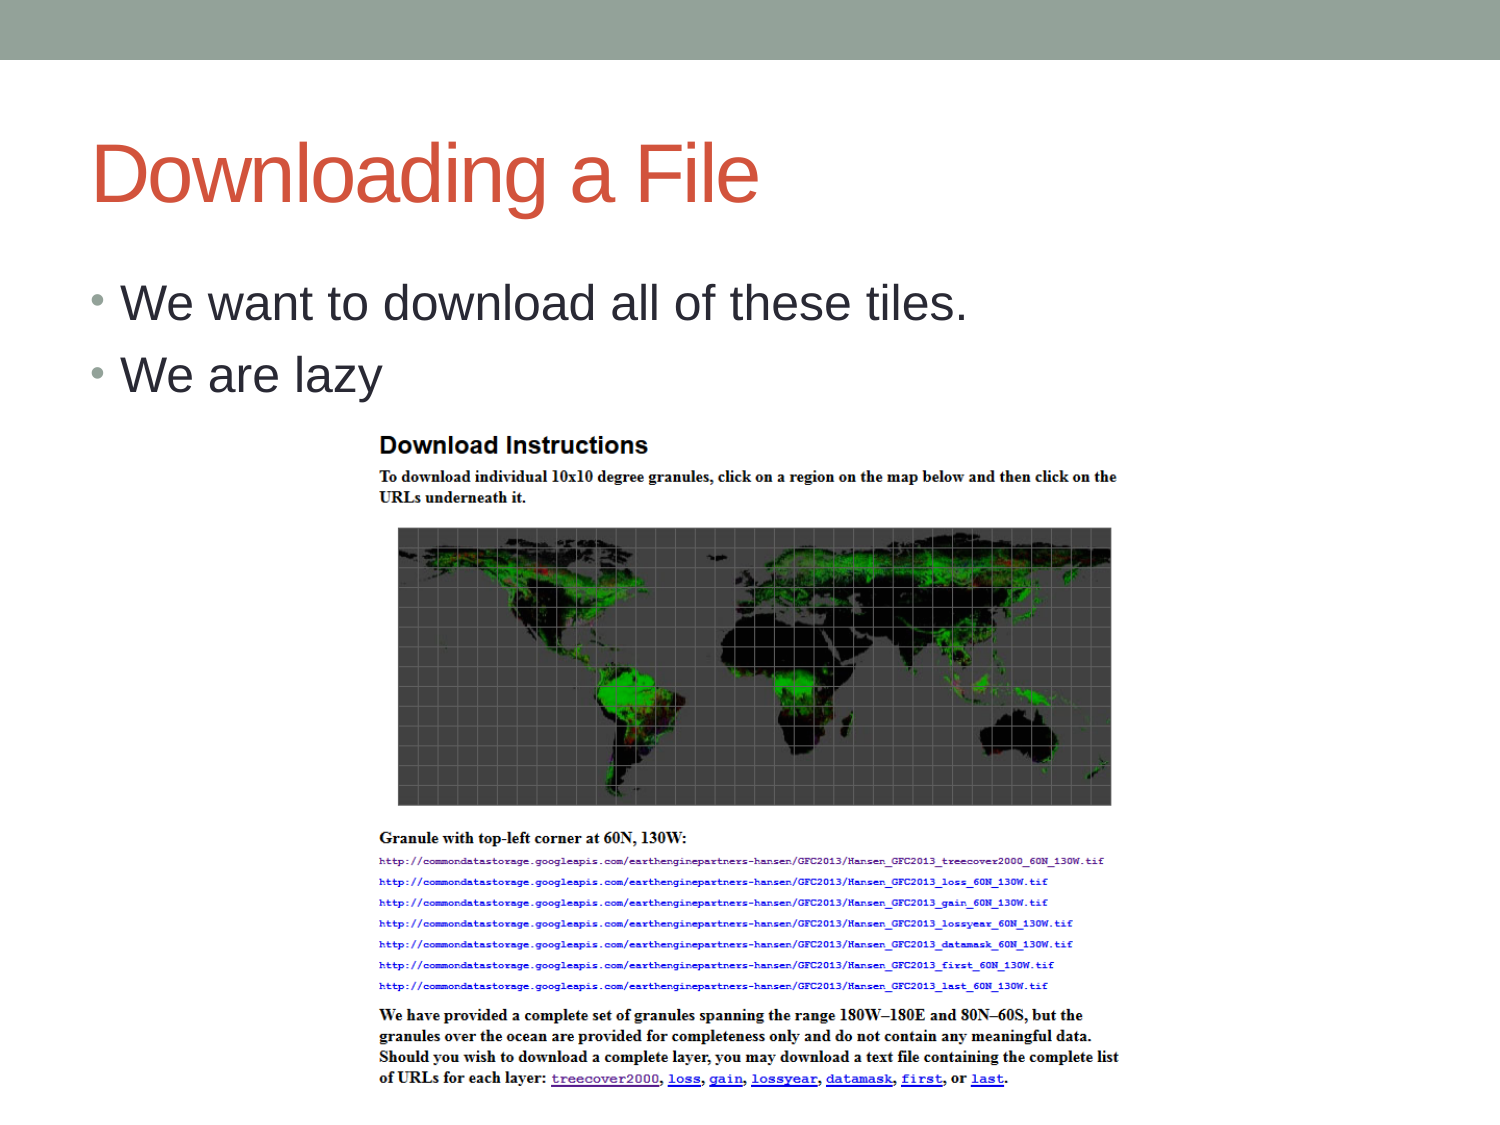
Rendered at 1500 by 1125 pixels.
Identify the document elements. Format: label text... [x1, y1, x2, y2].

picture [362, 425, 1130, 1095]
list We want to download all of these tiles. We are lazy [75, 262, 1426, 1063]
title Downloading a File [75, 87, 1426, 251]
